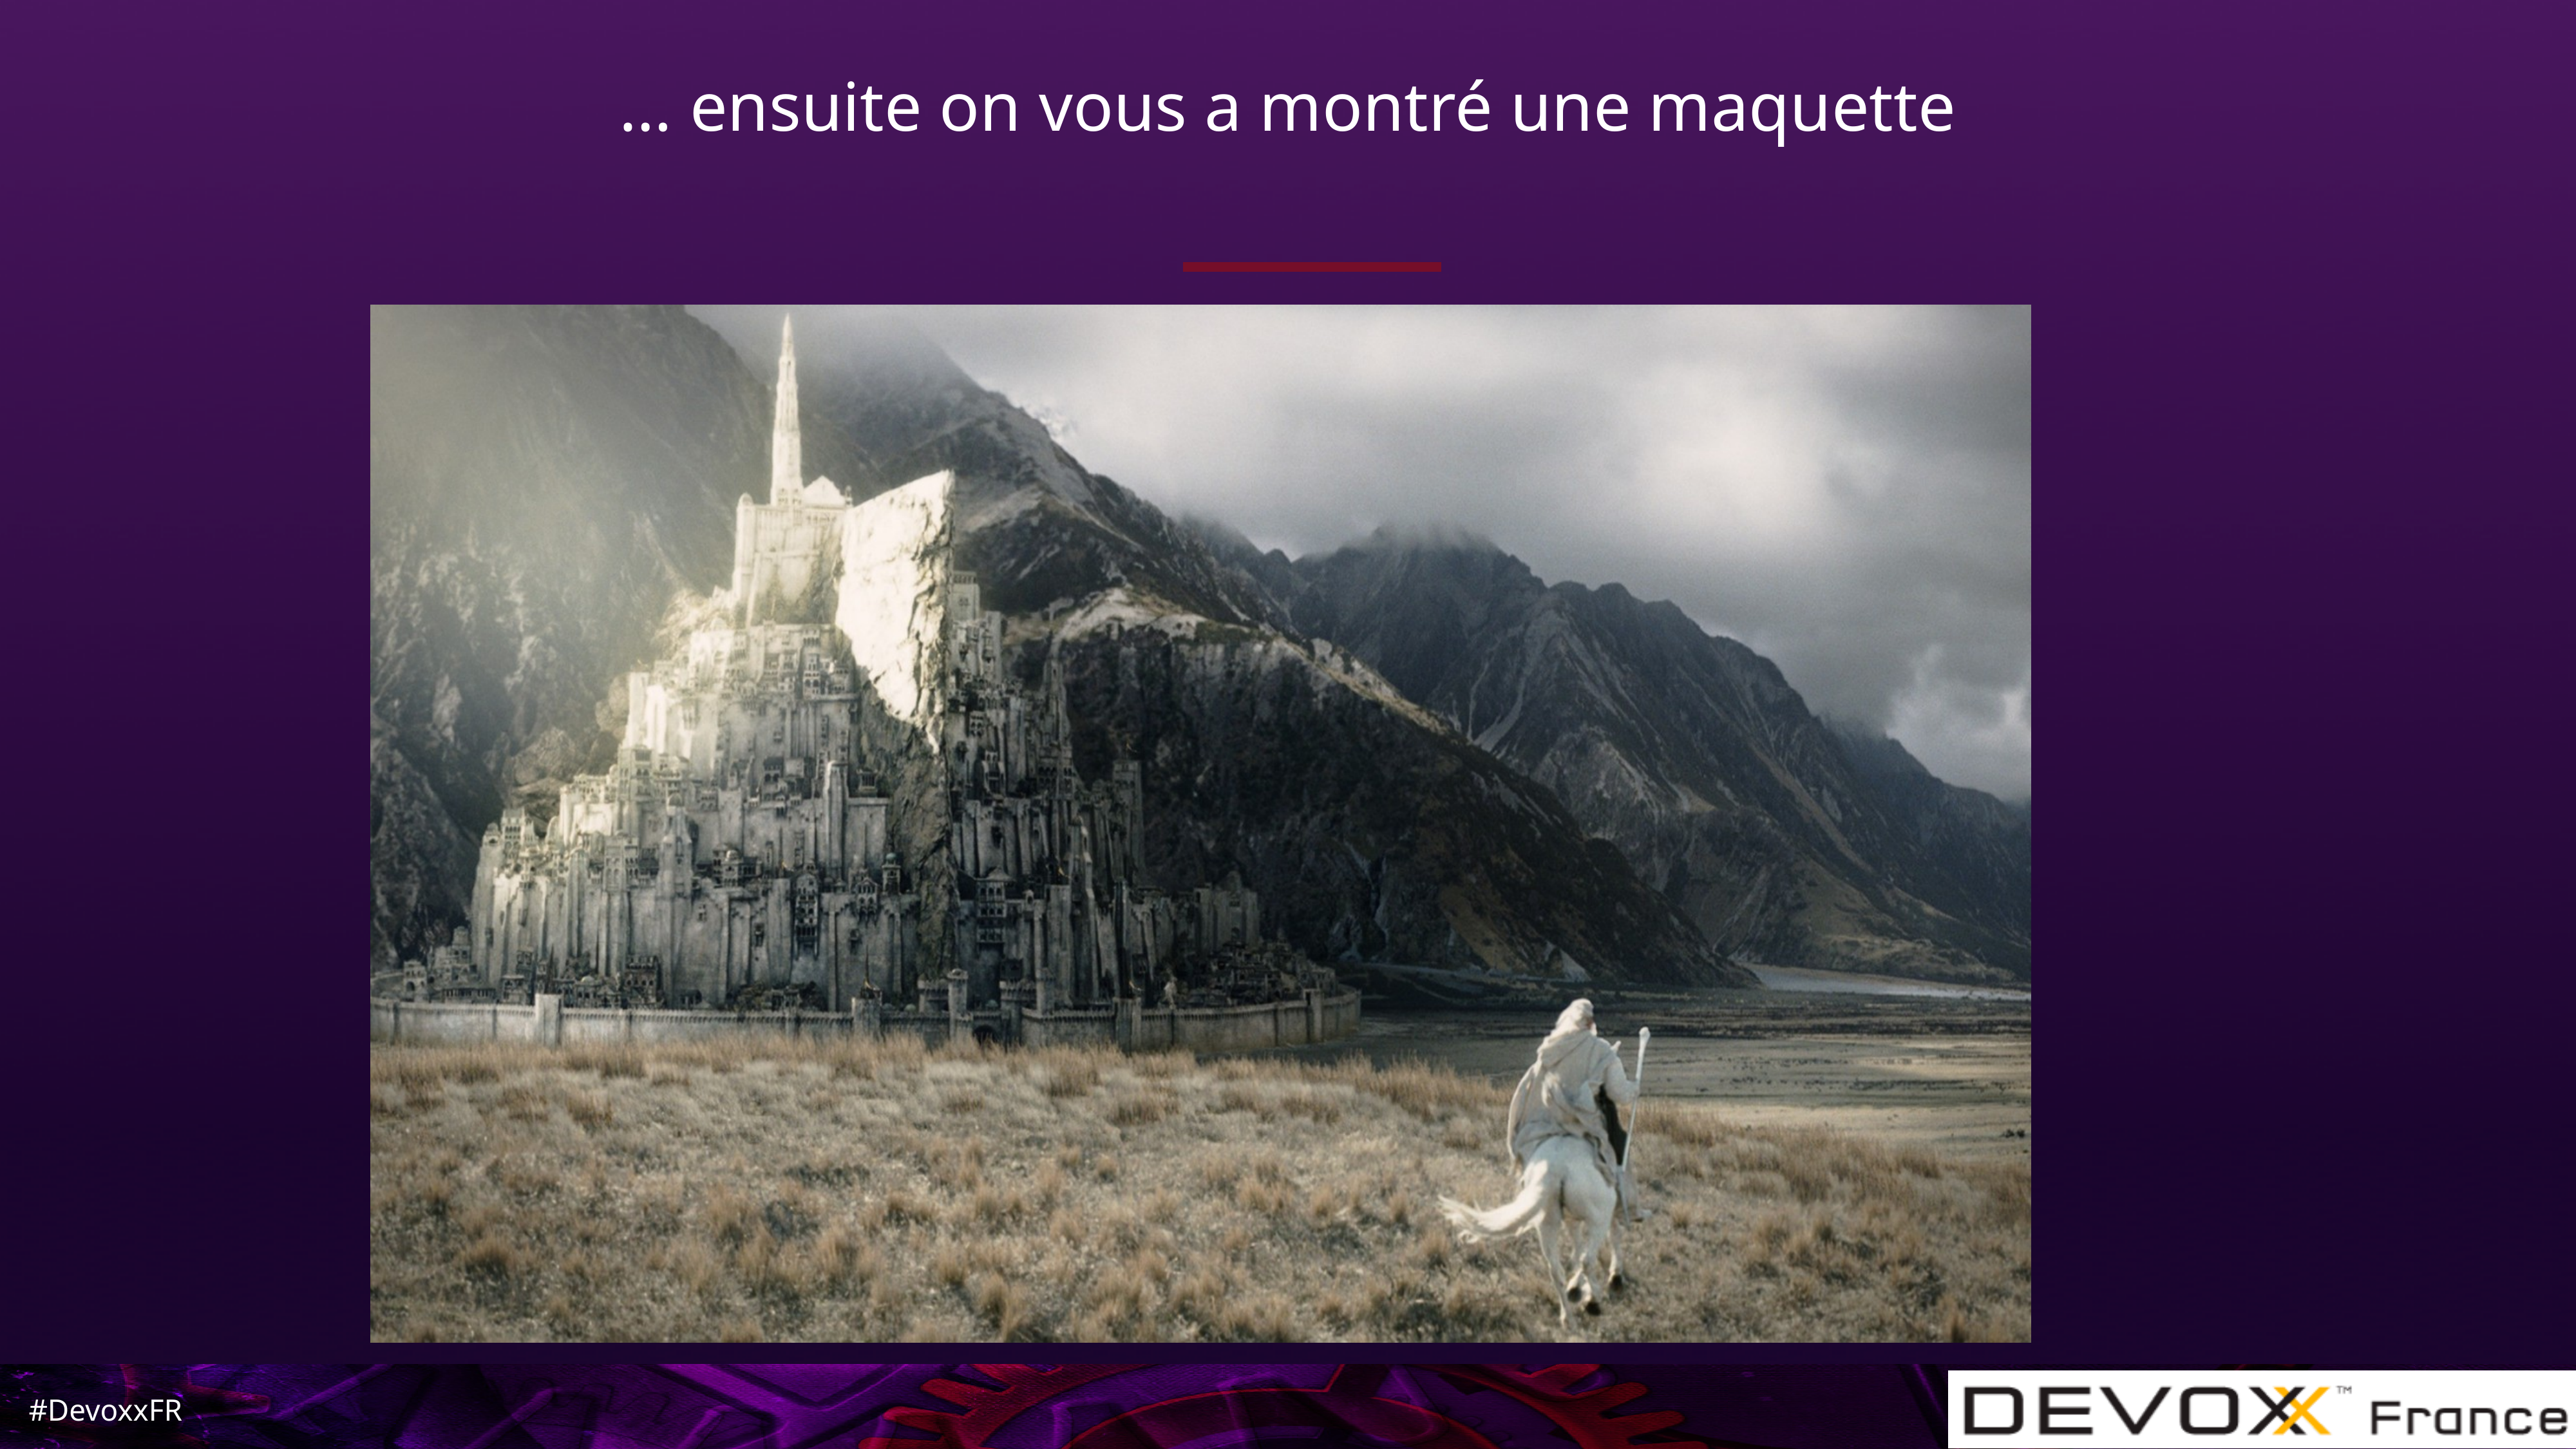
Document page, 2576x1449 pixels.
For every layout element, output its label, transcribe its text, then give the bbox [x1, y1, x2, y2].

picture [0, 0, 2576, 1449]
title … ensuite on vous a montré une maquette [510, 14, 2065, 287]
